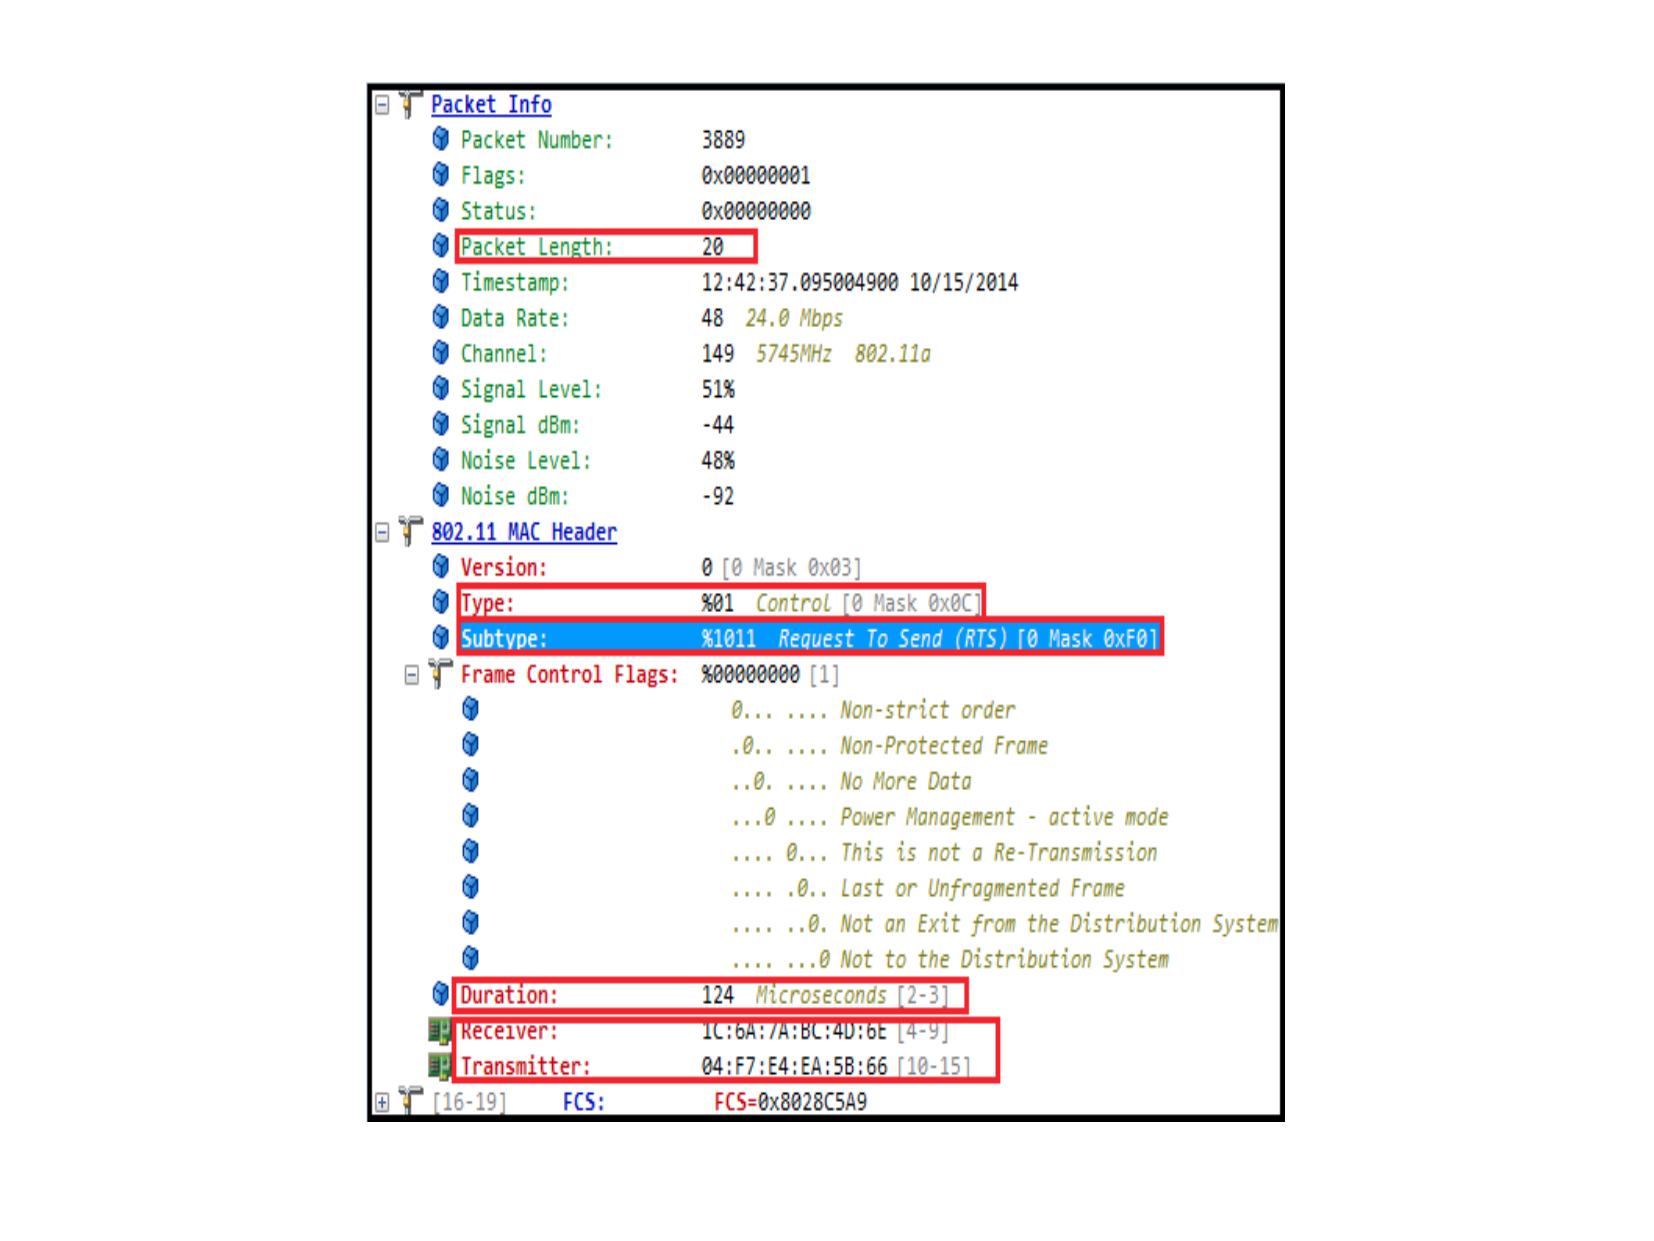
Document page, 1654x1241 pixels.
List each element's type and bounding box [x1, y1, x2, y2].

picture [366, 82, 1285, 1123]
